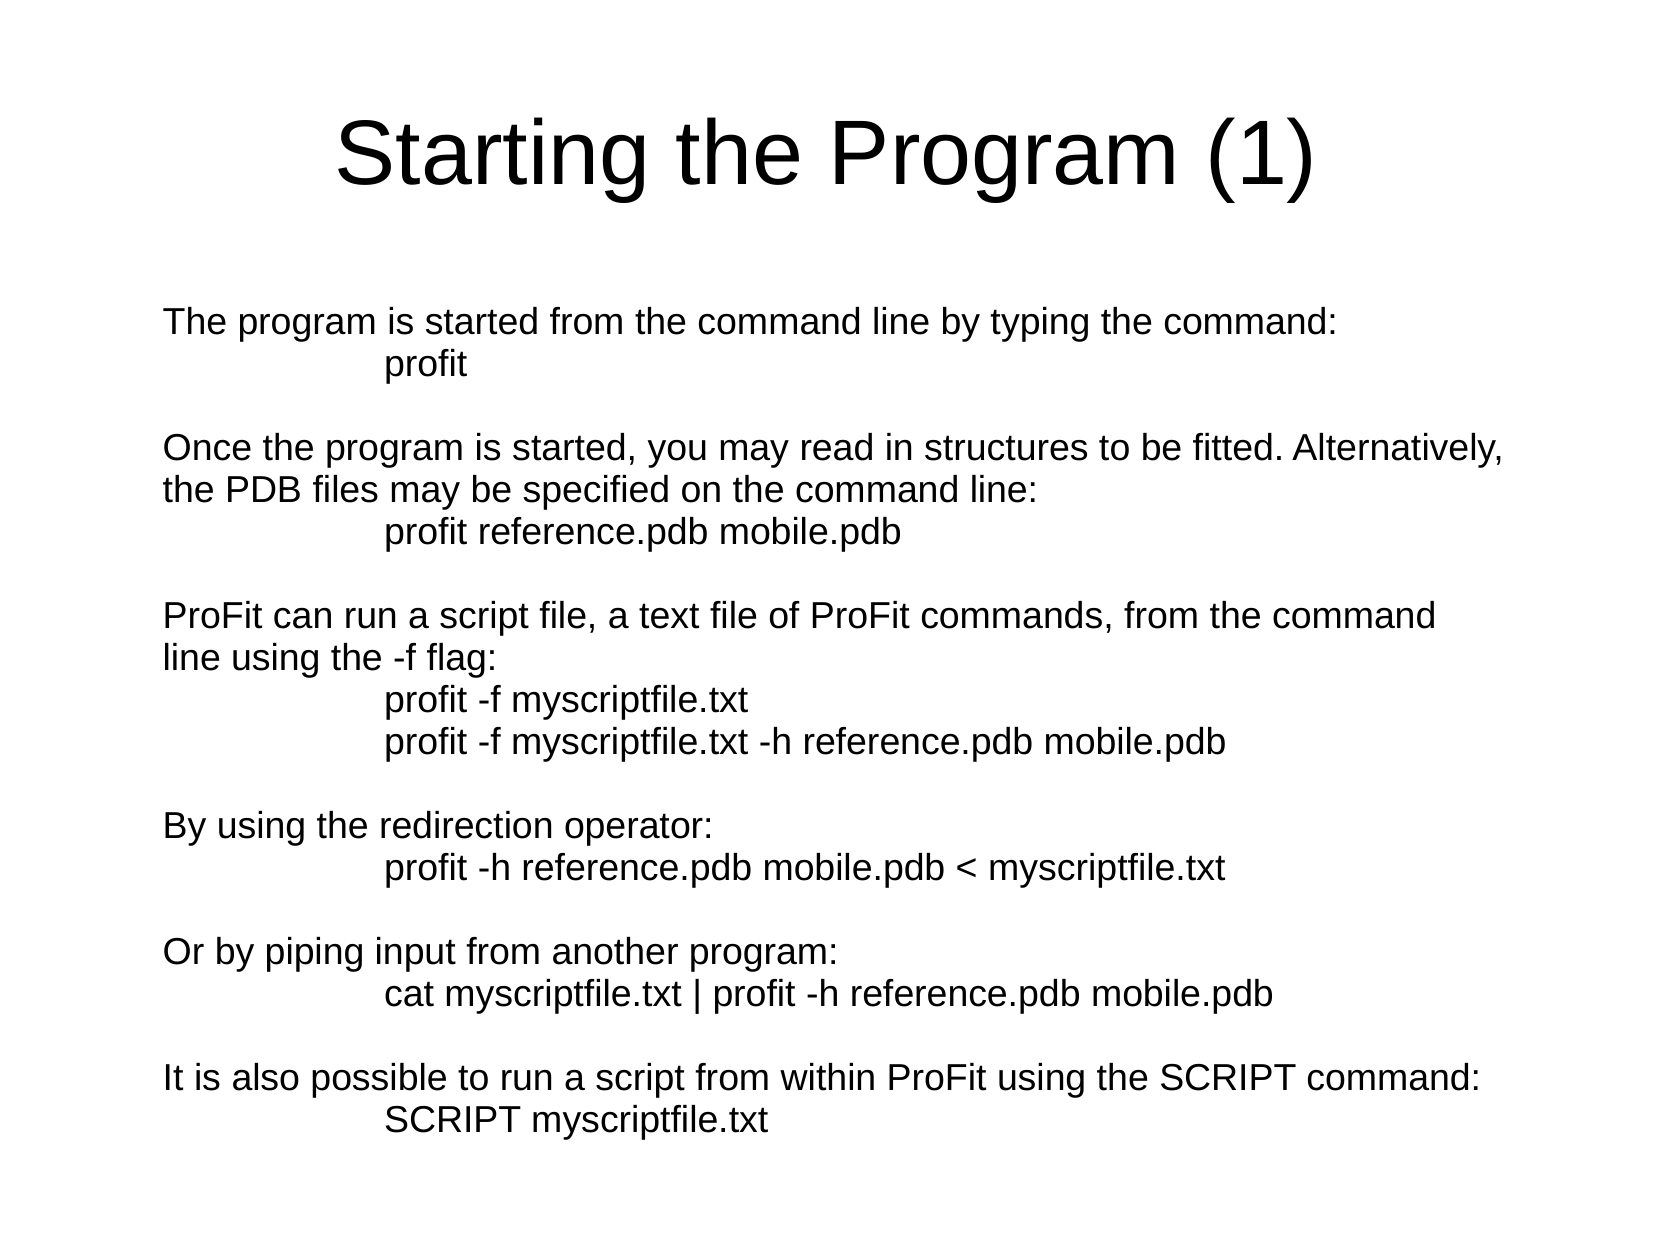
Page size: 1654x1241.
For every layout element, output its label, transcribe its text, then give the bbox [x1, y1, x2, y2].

text_box The program is started from the command line by typing the command: profit Once the program is started, you may read in structures to be fitted. Alternatively, the PDB files may be specified on the command line: profit reference.pdb mobile.pdb ProFit can run a script file, a text file of ProFit commands, from the command line using the -f flag: profit -f myscriptfile.txt profit -f myscriptfile.txt -h reference.pdb mobile.pdb By using the redirection operator: profit -h reference.pdb mobile.pdb < myscriptfile.txt Or by piping input from another program: cat myscriptfile.txt | profit -h reference.pdb mobile.pdb It is also possible to run a script from within ProFit using the SCRIPT command: SCRIPT myscriptfile.txt [147, 293, 1530, 1148]
title Starting the Program (1) [82, 49, 1571, 257]
